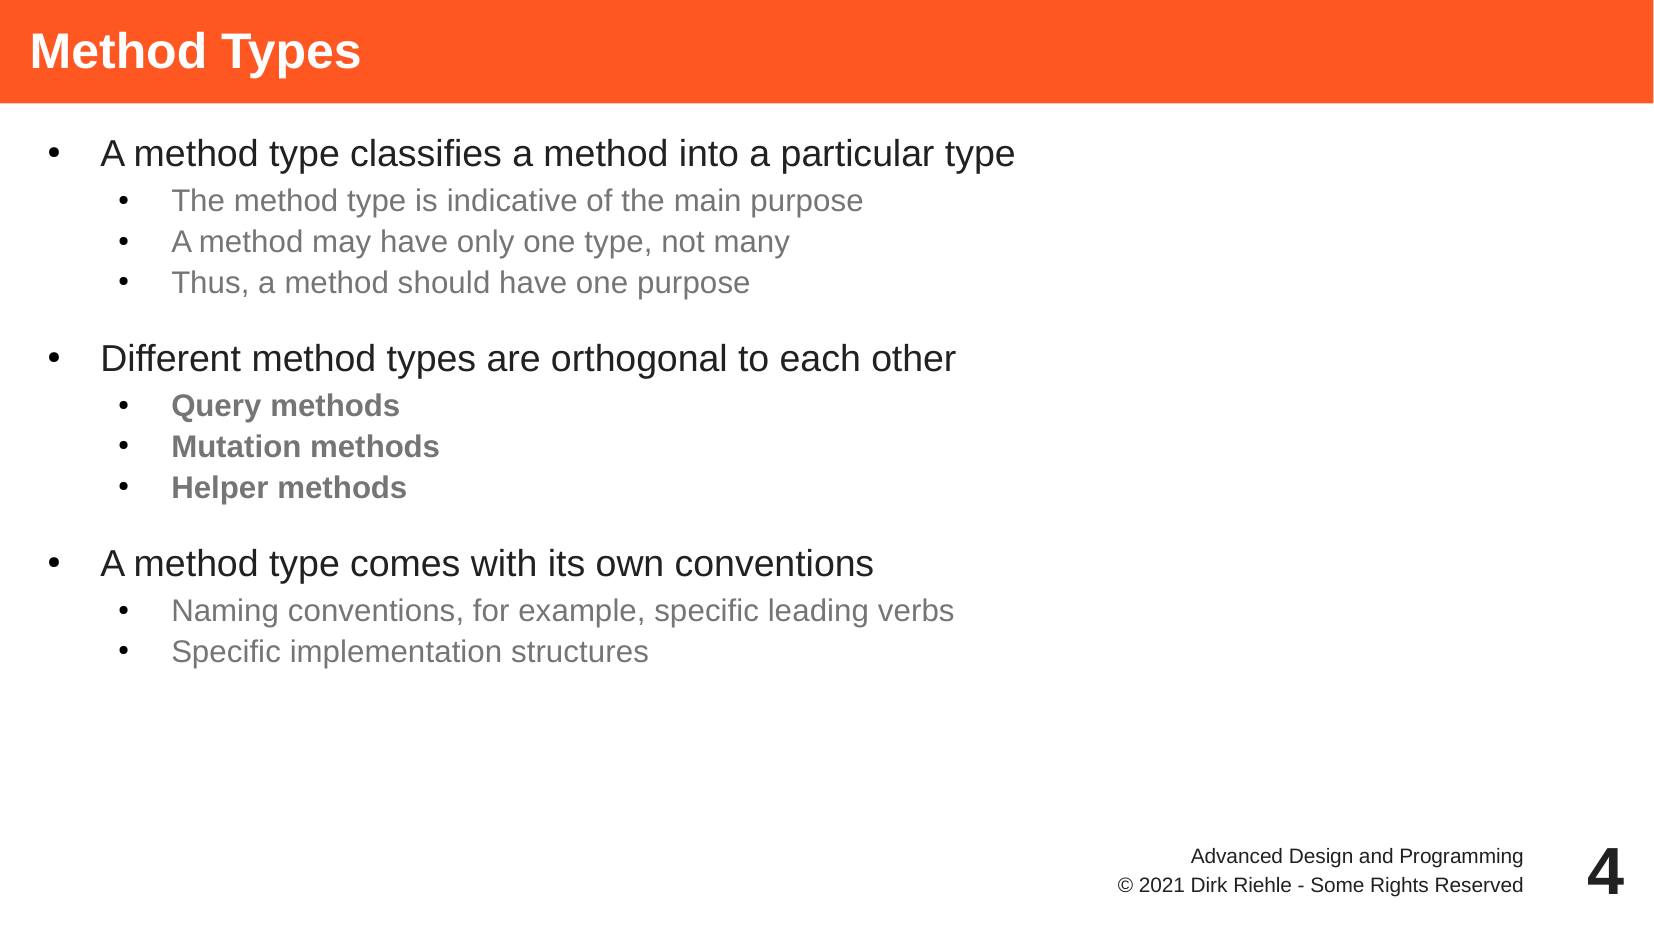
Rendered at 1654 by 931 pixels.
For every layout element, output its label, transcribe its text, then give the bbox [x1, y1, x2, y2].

title Method Types [0, 0, 1654, 104]
list A method type classifies a method into a particular type The method type is indicative of the main purpose A method may have only one type, not many Thus, a method should have one purpose Different method types are orthogonal to each other Query methods Mutation methods Helper methods A method type comes with its own conventions Naming conventions, for example, specific leading verbs Specific implementation structures [29, 132, 1625, 813]
